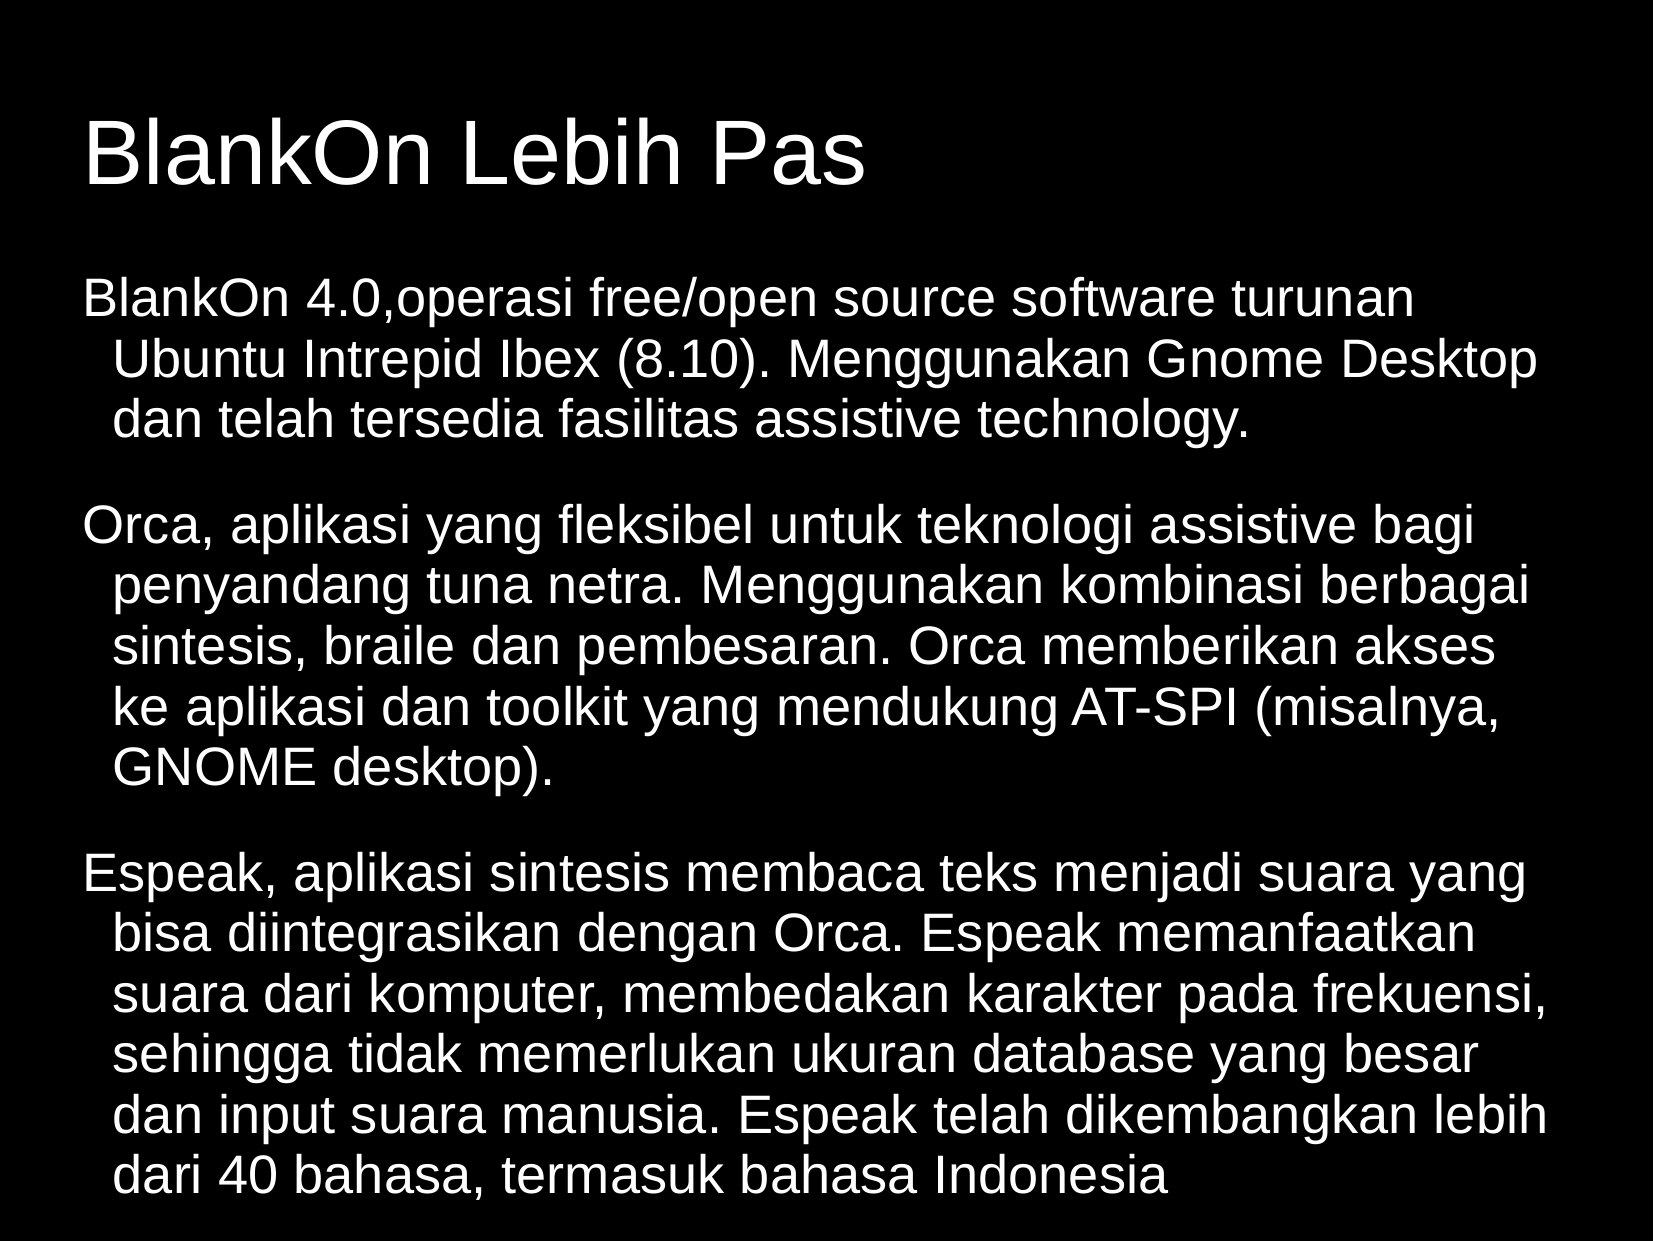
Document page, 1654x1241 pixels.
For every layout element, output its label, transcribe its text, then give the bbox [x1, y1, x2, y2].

title BlankOn Lebih Pas [82, 56, 1571, 145]
text_box BlankOn 4.0,operasi free/open source software turunan Ubuntu Intrepid Ibex (8.10). Menggunakan Gnome Desktop dan telah tersedia fasilitas assistive technology. Orca, aplikasi yang fleksibel untuk teknologi assistive bagi penyandang tuna netra. Menggunakan kombinasi berbagai sintesis, braile dan pembesaran. Orca memberikan akses ke aplikasi dan toolkit yang mendukung AT-SPI (misalnya, GNOME desktop). Espeak, aplikasi sintesis membaca teks menjadi suara yang bisa diintegrasikan dengan Orca. Espeak memanfaatkan suara dari komputer, membedakan karakter pada frekuensi, sehingga tidak memerlukan ukuran database yang besar dan input suara manusia. Espeak telah dikembangkan lebih dari 40 bahasa, termasuk bahasa Indonesia [82, 145, 1571, 1222]
